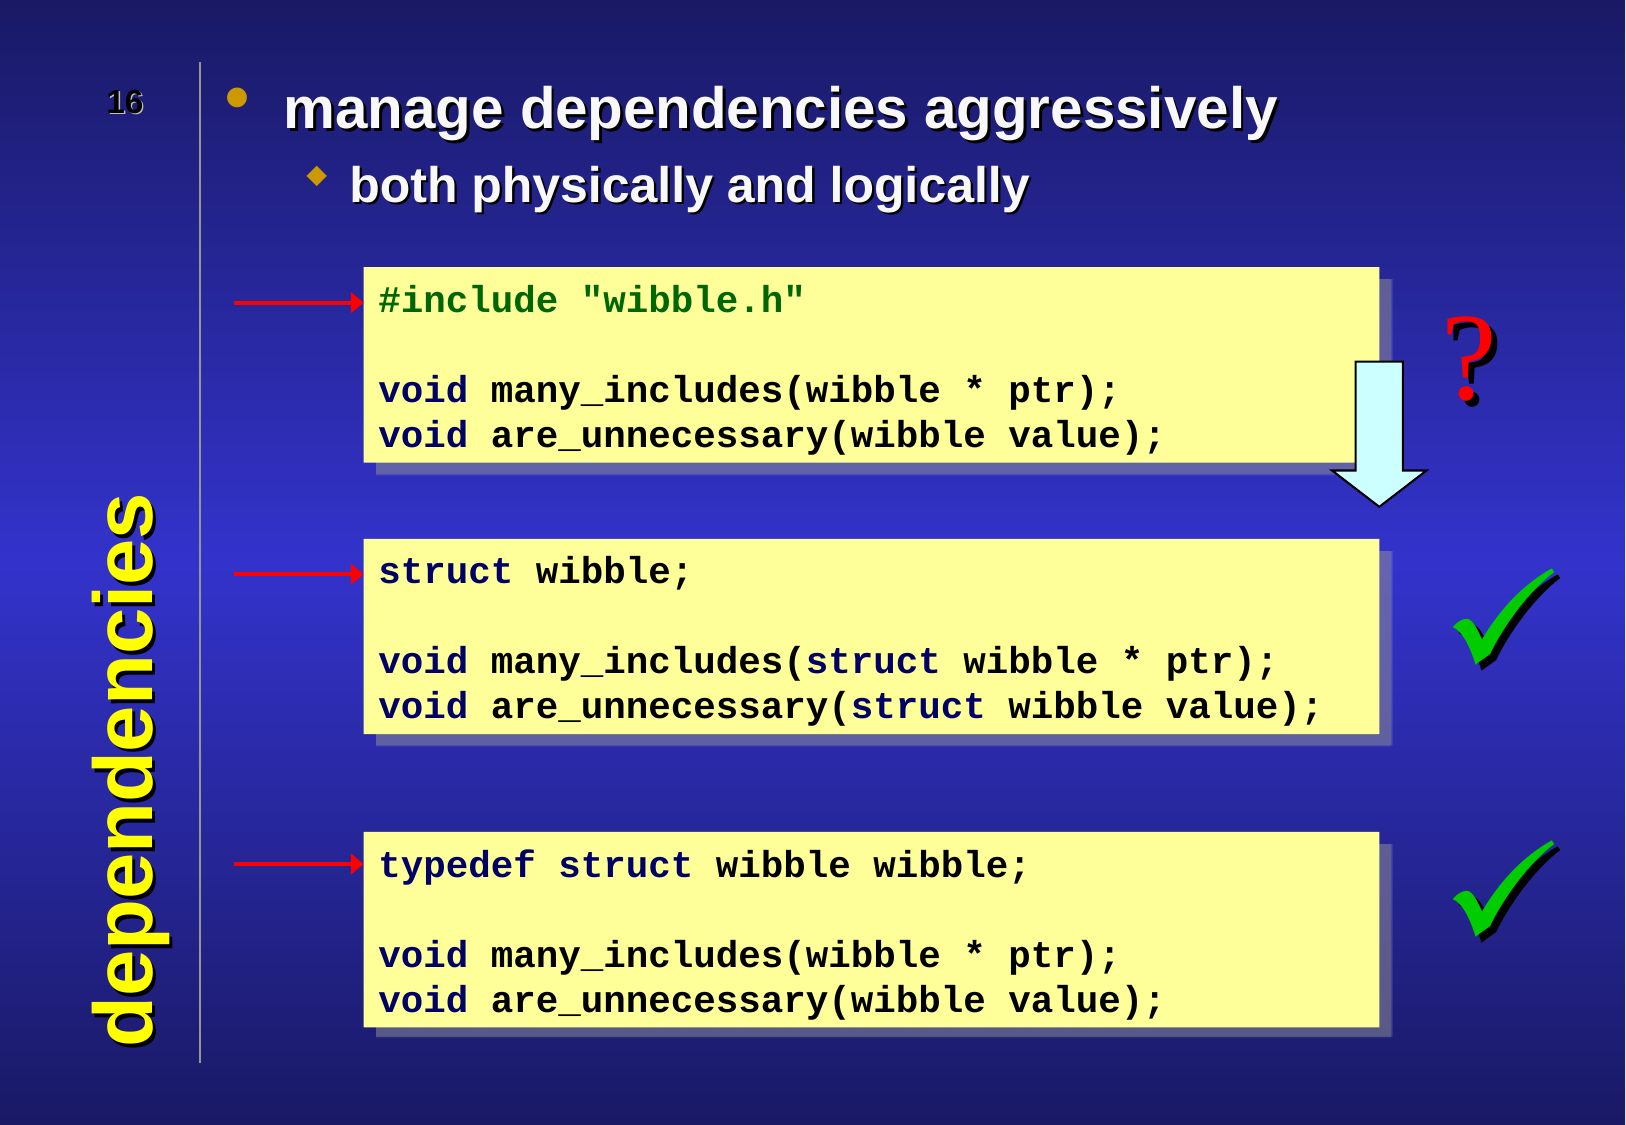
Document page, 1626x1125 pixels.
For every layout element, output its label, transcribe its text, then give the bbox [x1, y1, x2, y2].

text_box ? [1426, 267, 1513, 433]
text_box struct wibble; void many_includes(struct wibble * ptr); void are_unnecessary(struct wibble value); [363, 538, 1380, 735]
text_box  [1426, 799, 1616, 995]
title dependencies [50, 187, 188, 1063]
list manage dependencies aggressively both physically and logically [212, 62, 1550, 1063]
text_box  [1426, 527, 1616, 722]
text_box #include "wibble.h" void many_includes(wibble * ptr); void are_unnecessary(wibble value); [363, 267, 1380, 463]
text_box [1332, 361, 1427, 507]
text_box typedef struct wibble wibble; void many_includes(wibble * ptr); void are_unnecessary(wibble value); [363, 831, 1380, 1028]
